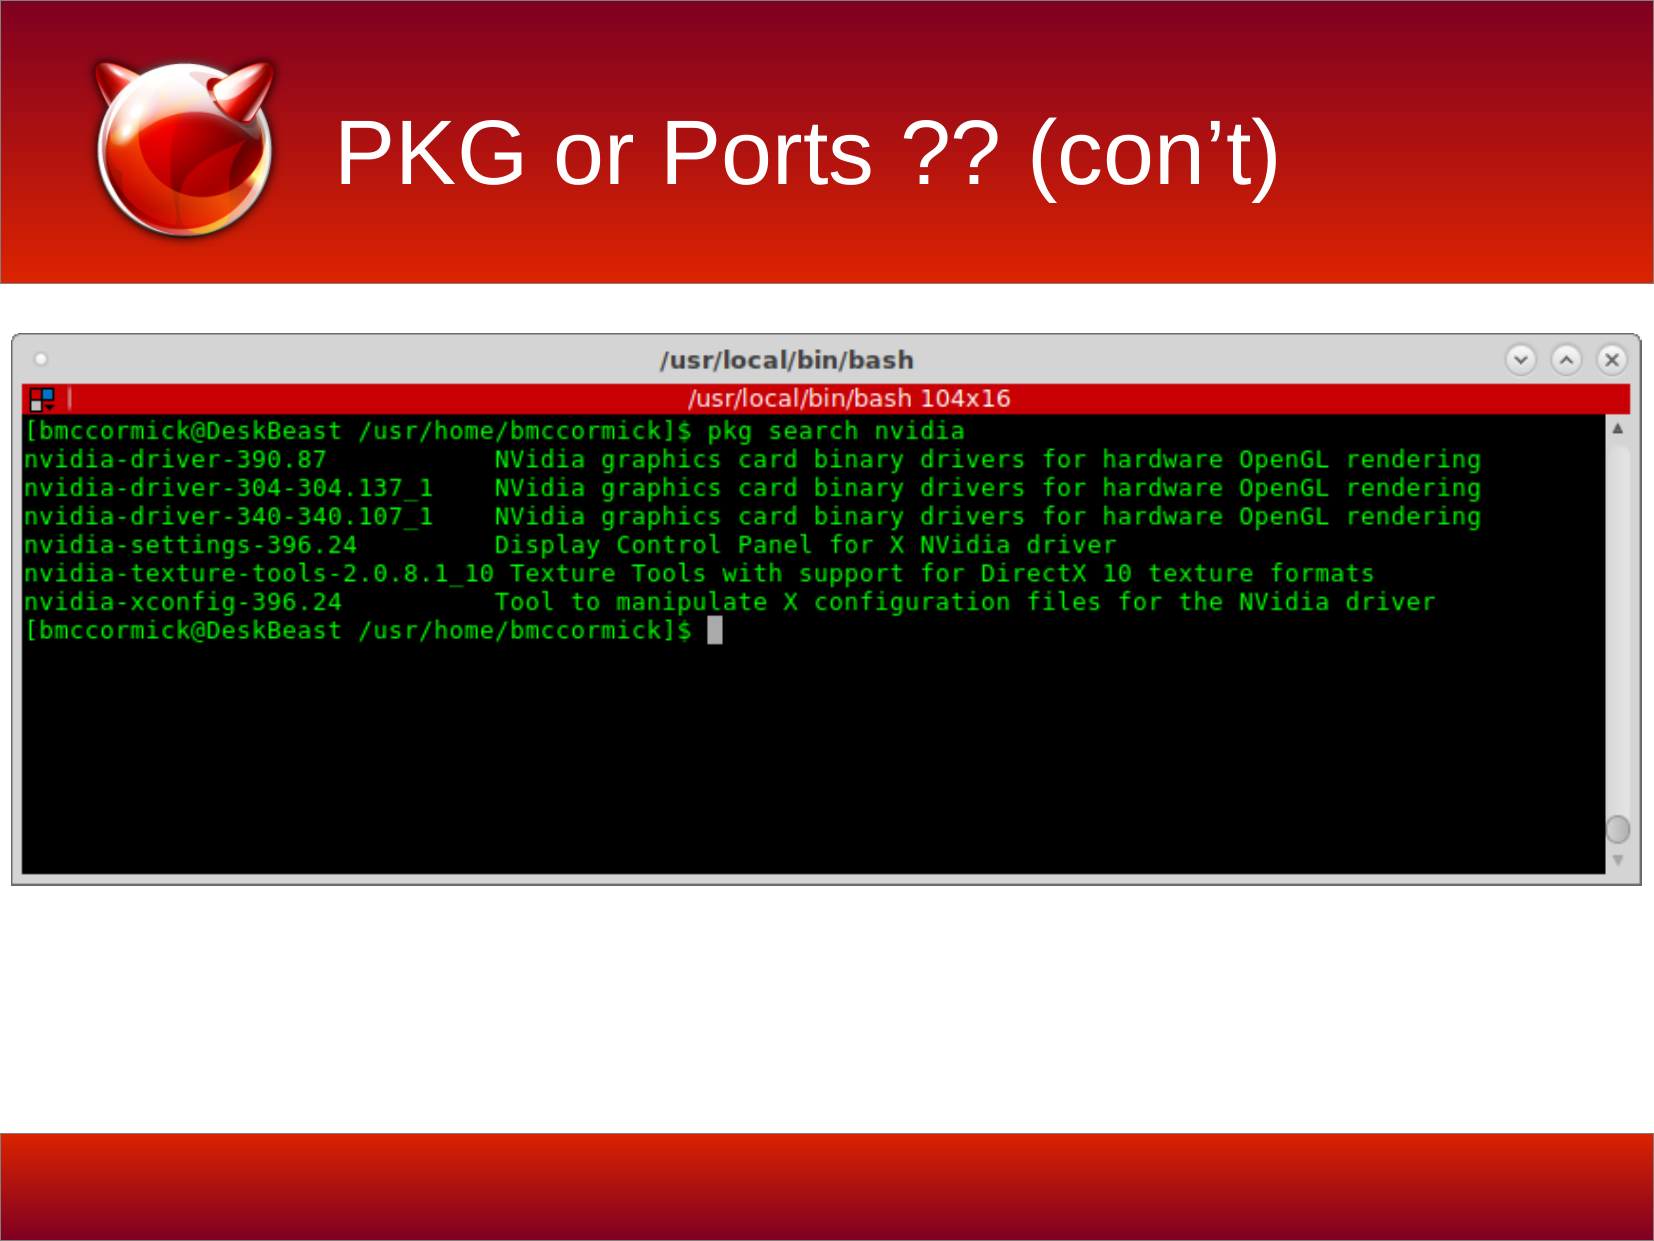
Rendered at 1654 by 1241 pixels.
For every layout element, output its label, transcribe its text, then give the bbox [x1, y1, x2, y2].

title PKG or Ports ?? (con’t) [82, 49, 1536, 257]
picture [11, 333, 1642, 886]
